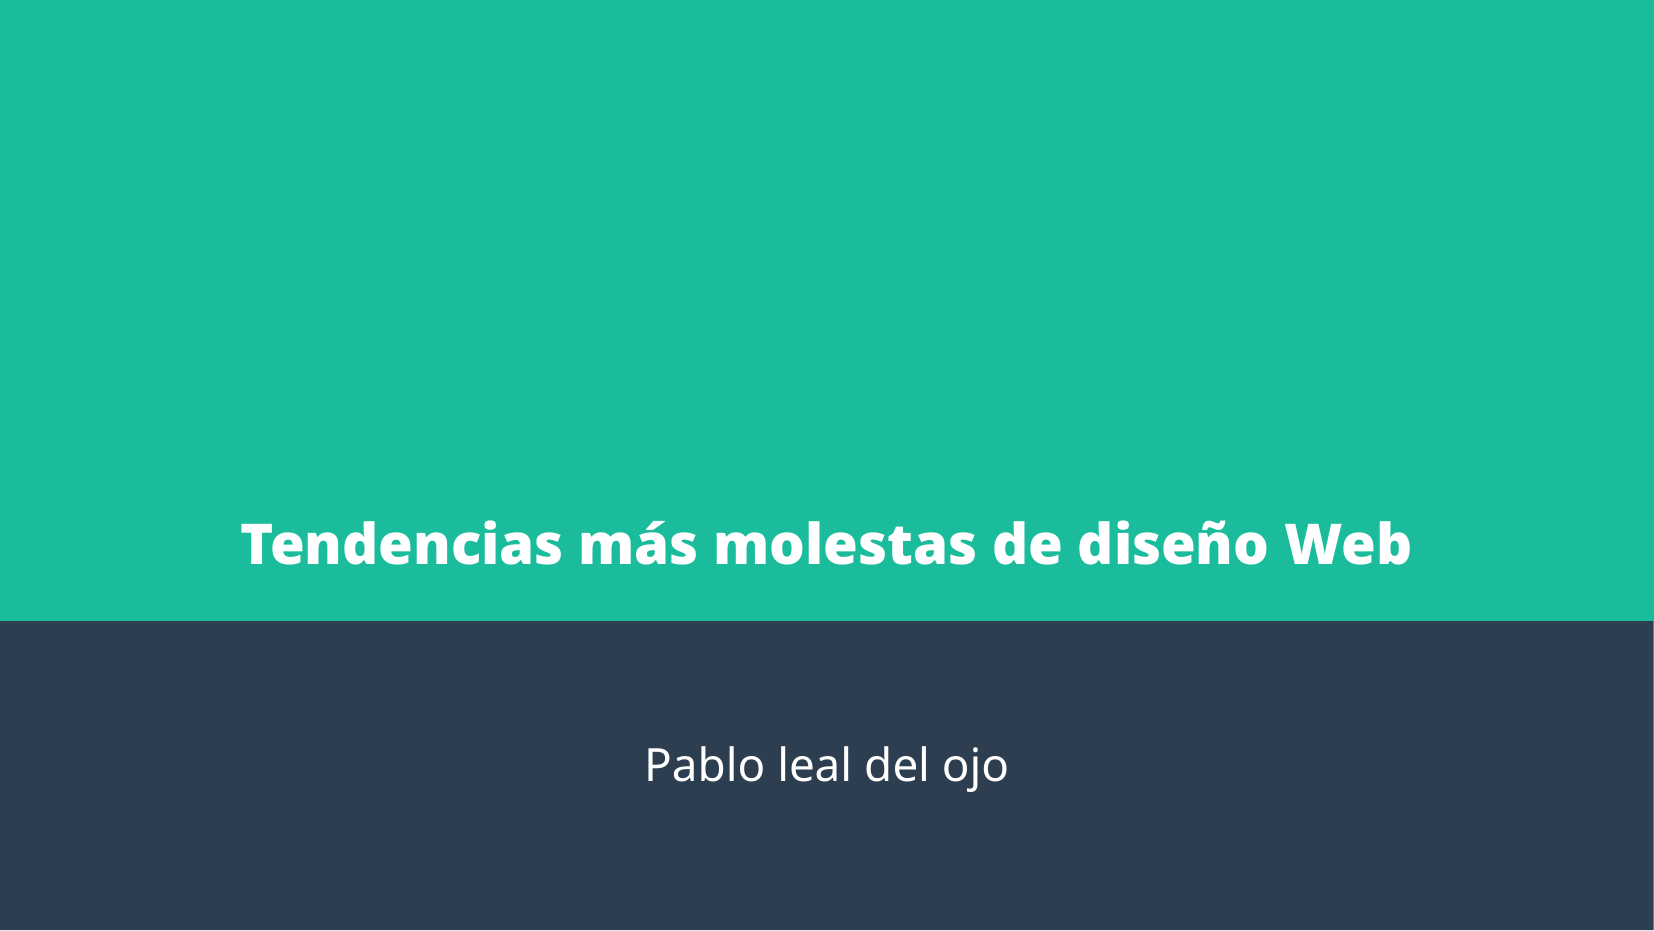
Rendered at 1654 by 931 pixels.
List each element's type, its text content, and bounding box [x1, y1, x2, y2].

title Tendencias más molestas de diseño Web [59, 465, 1595, 583]
subtitle Pablo leal del ojo [59, 642, 1595, 886]
